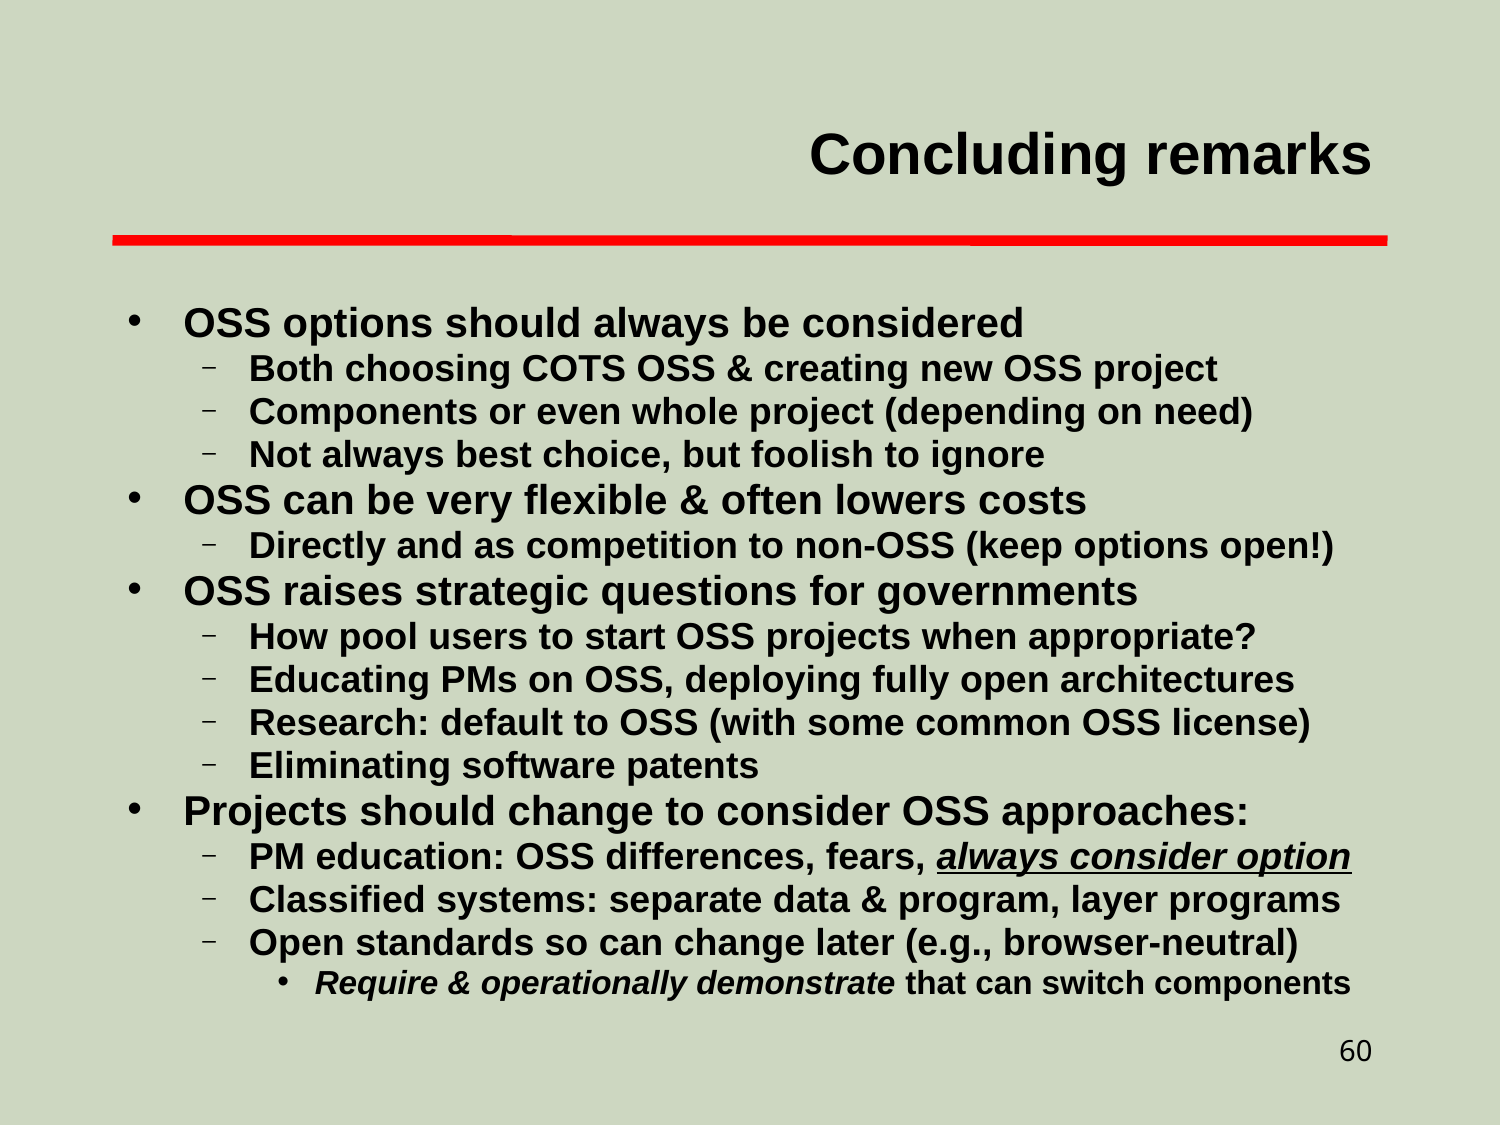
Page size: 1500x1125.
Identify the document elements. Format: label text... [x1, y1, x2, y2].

list OSS options should always be considered Both choosing COTS OSS & creating new OSS project Components or even whole project (depending on need) Not always best choice, but foolish to ignore OSS can be very flexible & often lowers costs Directly and as competition to non-OSS (keep options open!) OSS raises strategic questions for governments How pool users to start OSS projects when appropriate? Educating PMs on OSS, deploying fully open architectures Research: default to OSS (with some common OSS license) Eliminating software patents Projects should change to consider OSS approaches: PM education: OSS differences, fears, always consider option Classified systems: separate data & program, layer programs Open standards so can change later (e.g., browser-neutral) Require & operationally demonstrate that can switch components [112, 299, 1388, 1075]
title Concluding remarks [337, 85, 1388, 224]
